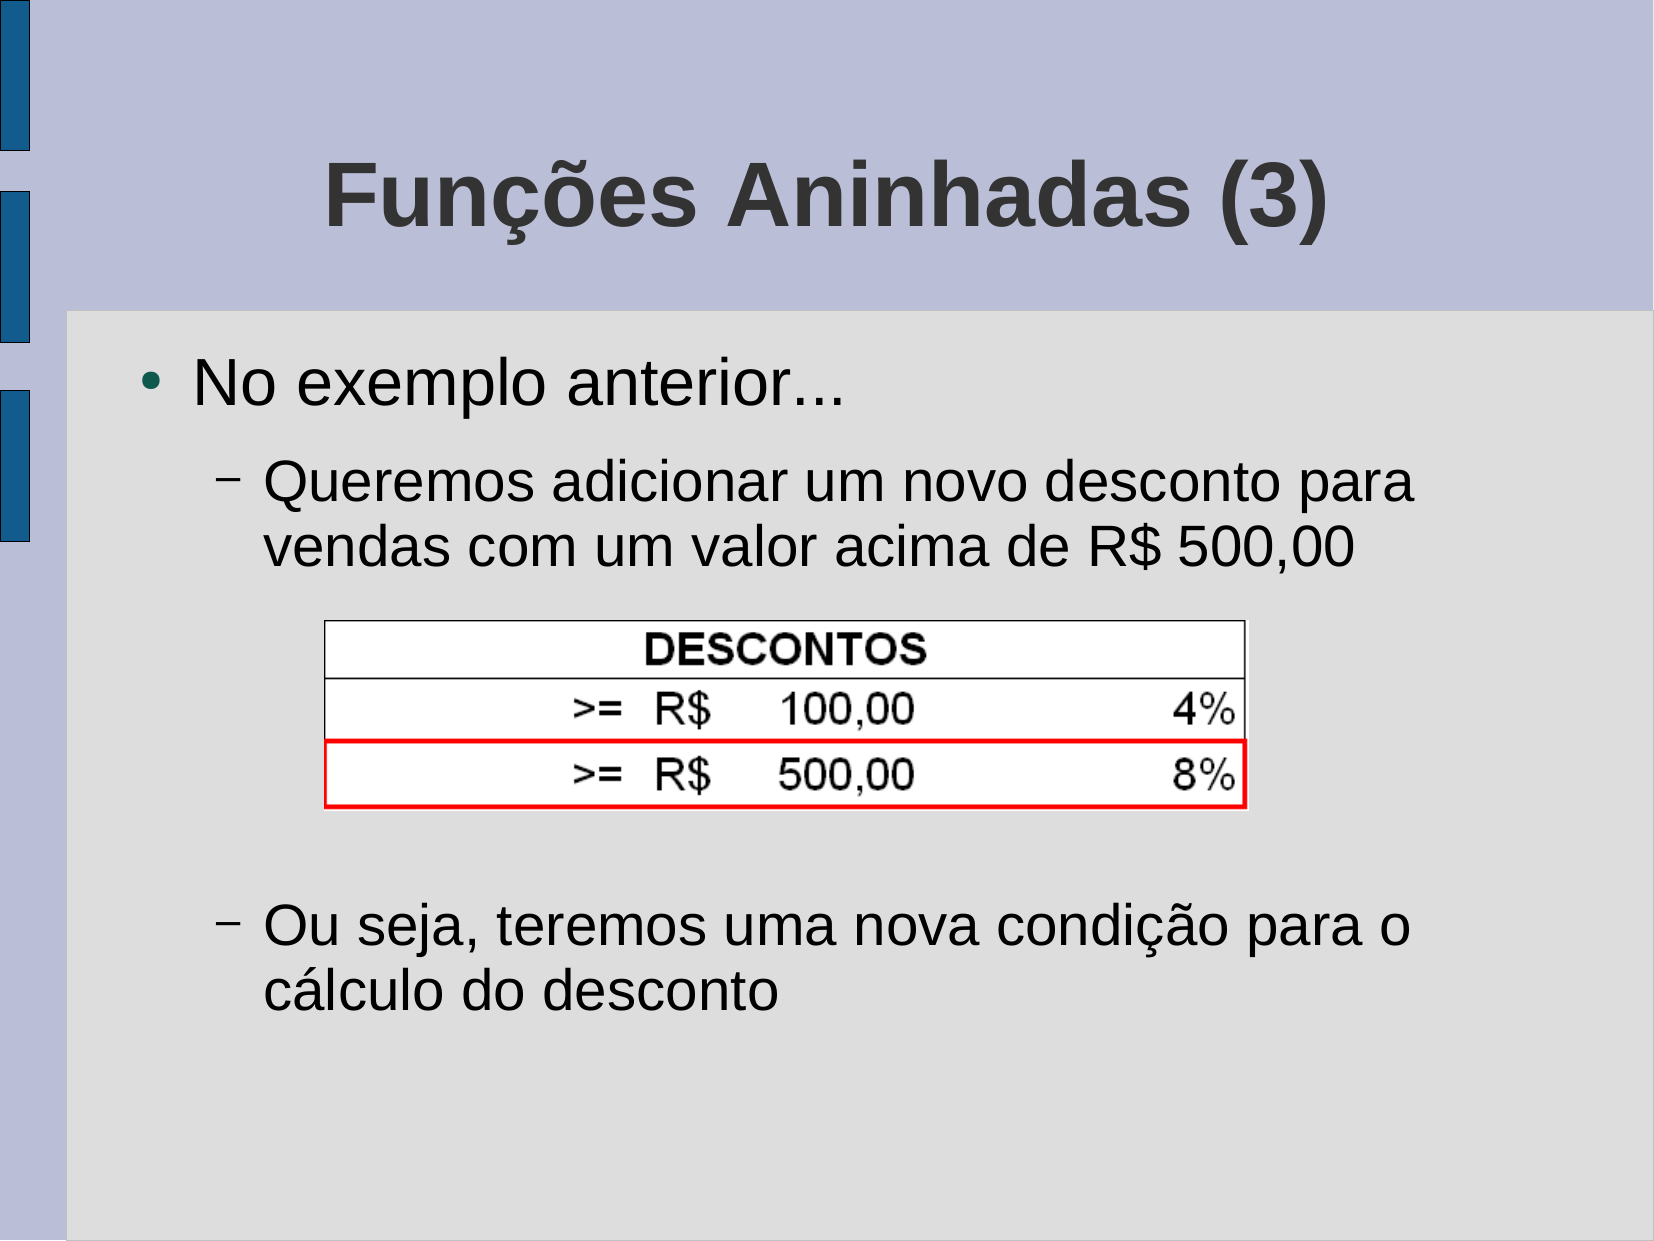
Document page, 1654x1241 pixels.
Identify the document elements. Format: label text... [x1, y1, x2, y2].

list No exemplo anterior... Queremos adicionar um novo desconto para vendas com um valor acima de R$ 500,00 Ou seja, teremos uma nova condição para o cálculo do desconto [121, 344, 1534, 1116]
picture [324, 620, 1249, 811]
title Funções Aninhadas (3) [121, 98, 1534, 291]
